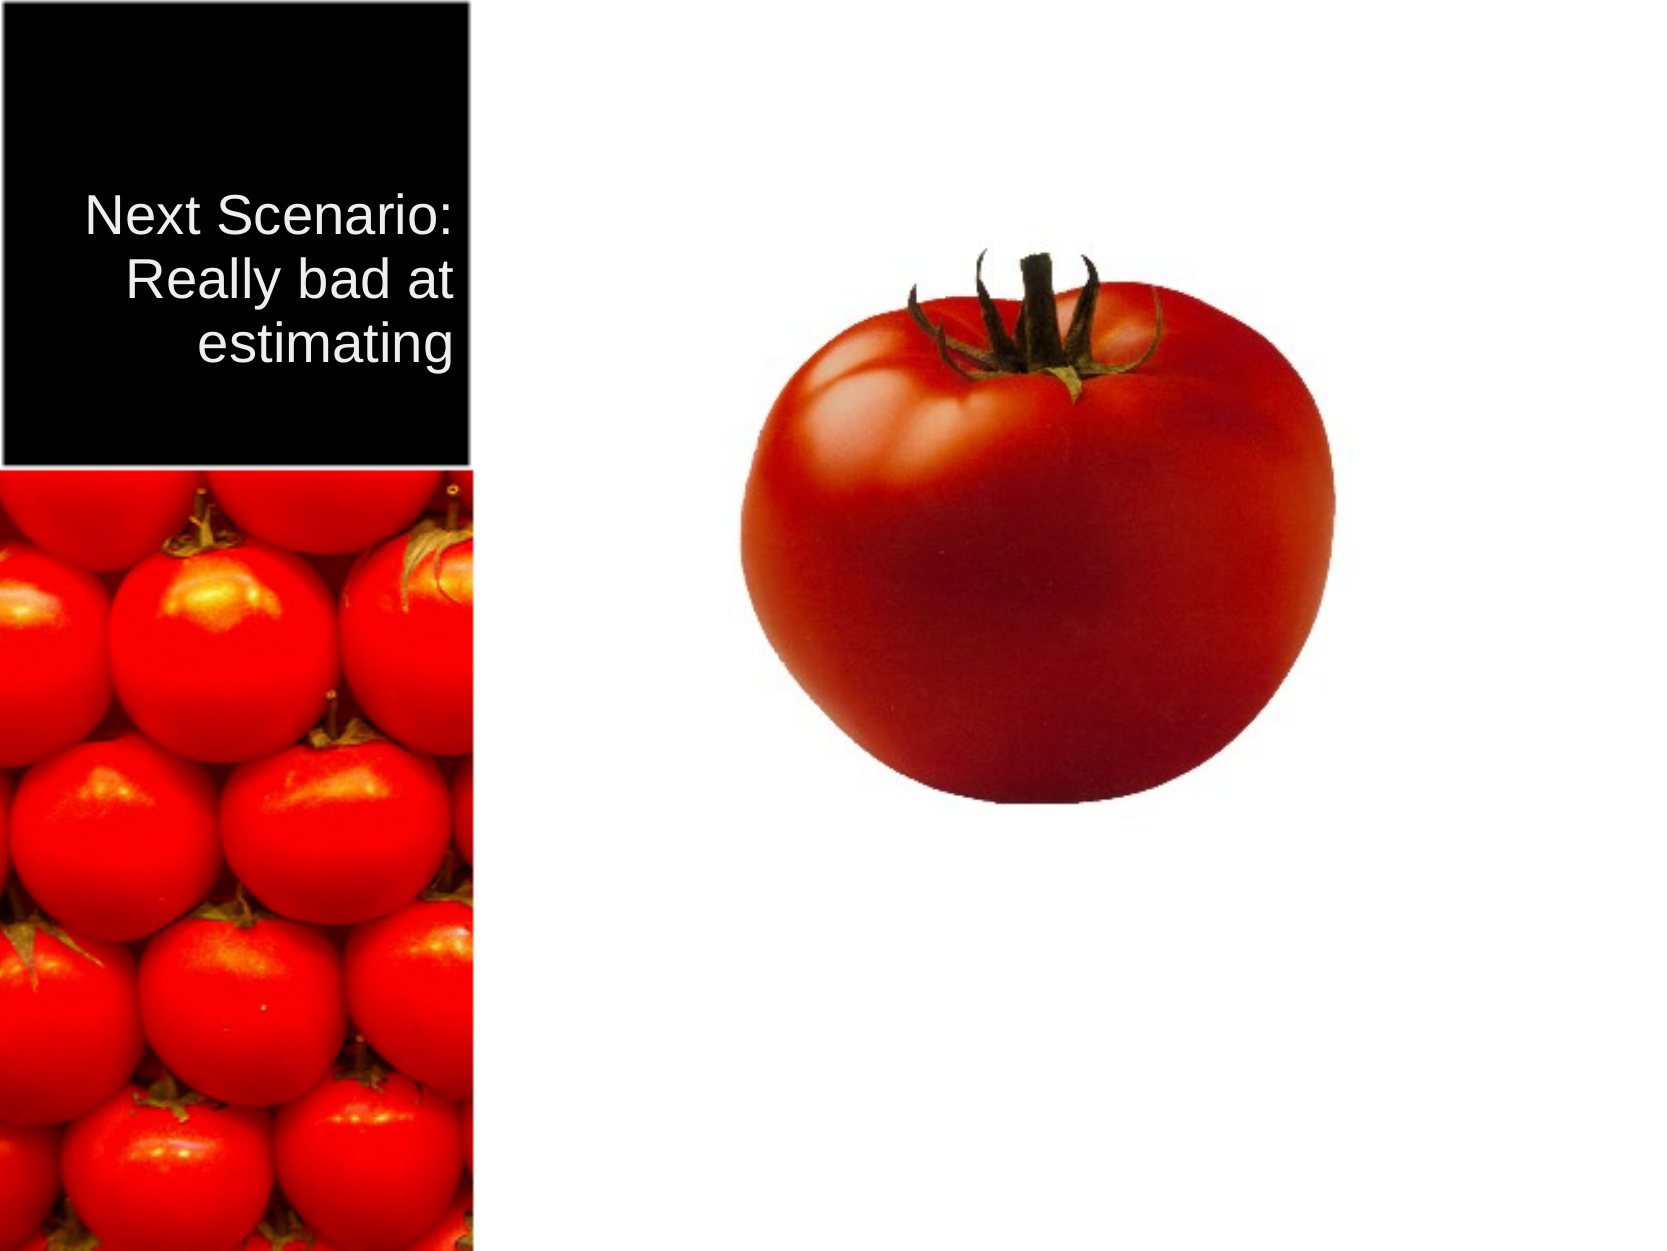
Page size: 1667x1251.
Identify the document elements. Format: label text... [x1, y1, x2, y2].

picture [0, 0, 1667, 1251]
text_box Next Scenario: Really bad at estimating [24, 183, 455, 376]
